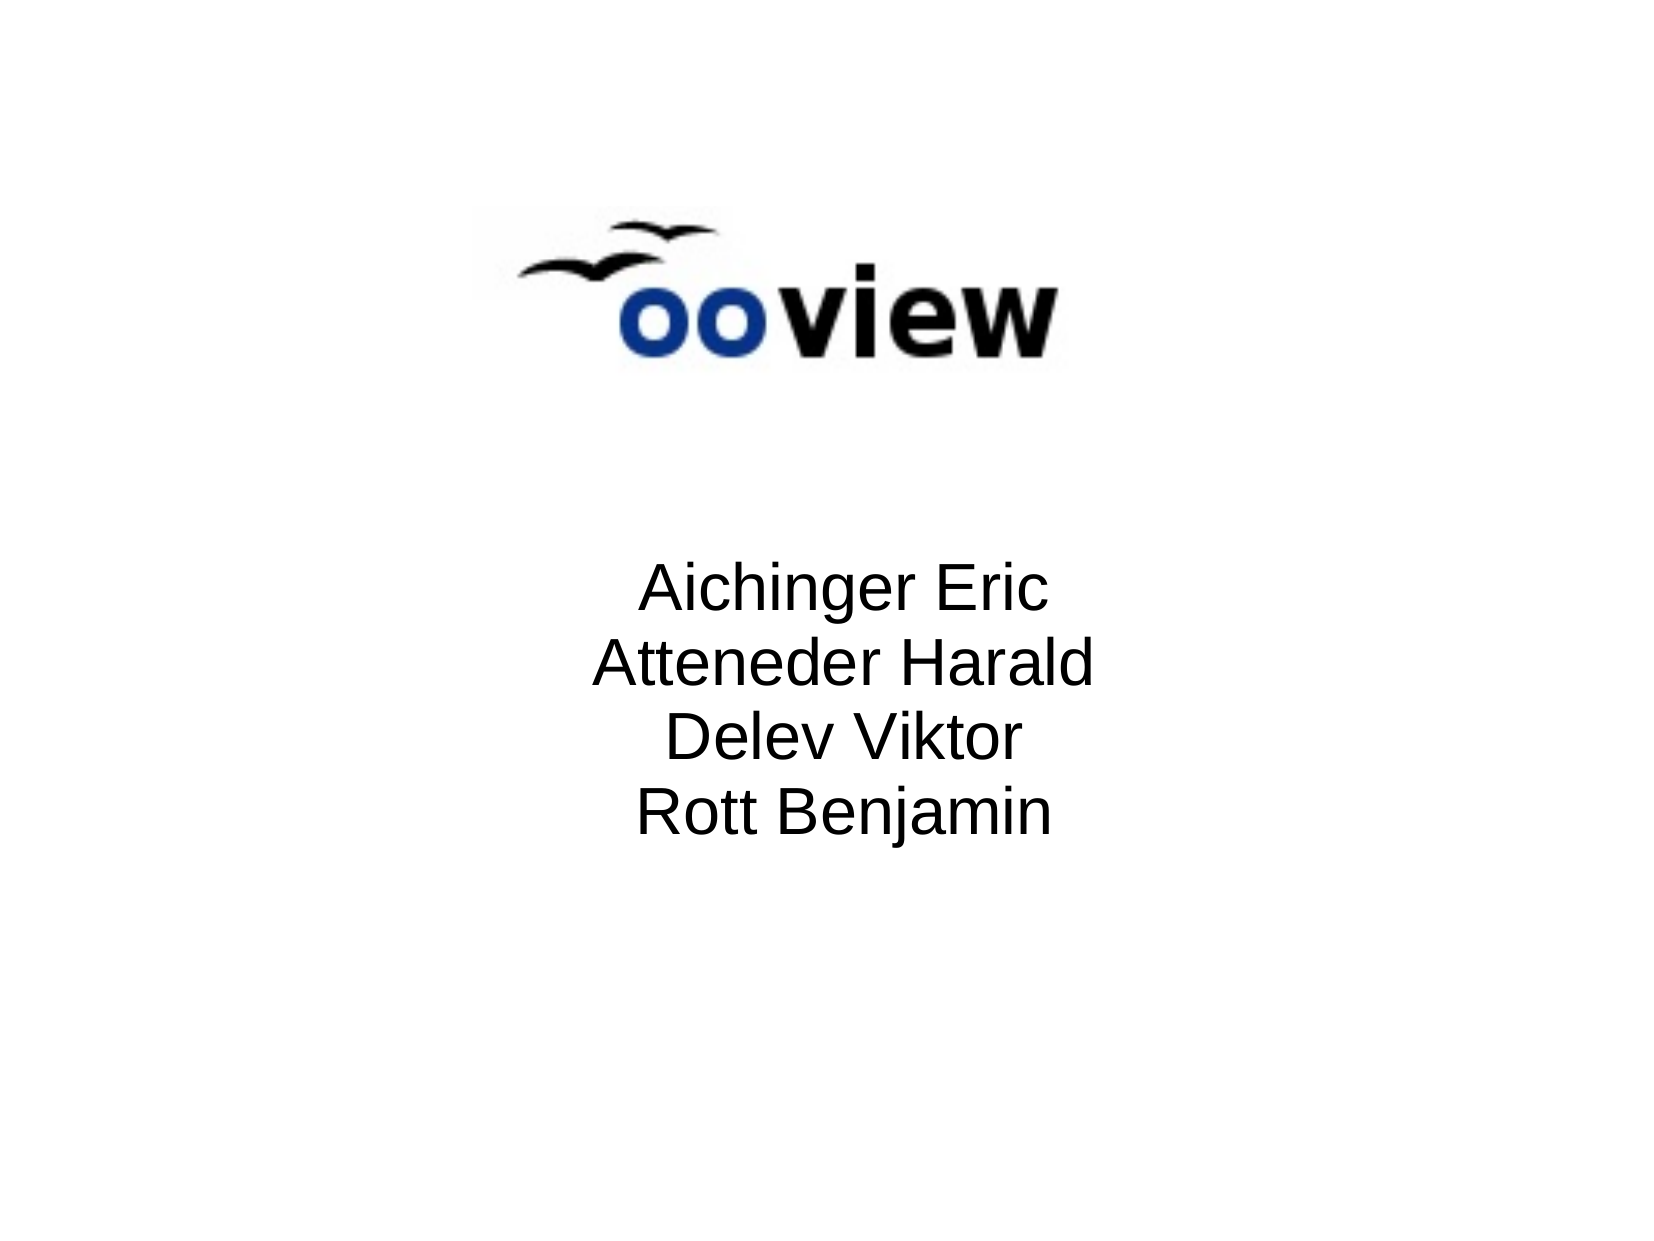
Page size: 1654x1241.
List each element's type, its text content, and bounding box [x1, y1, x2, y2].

picture [472, 206, 1093, 290]
subtitle Aichinger Eric Atteneder Harald Delev Viktor Rott Benjamin [82, 290, 1571, 1109]
